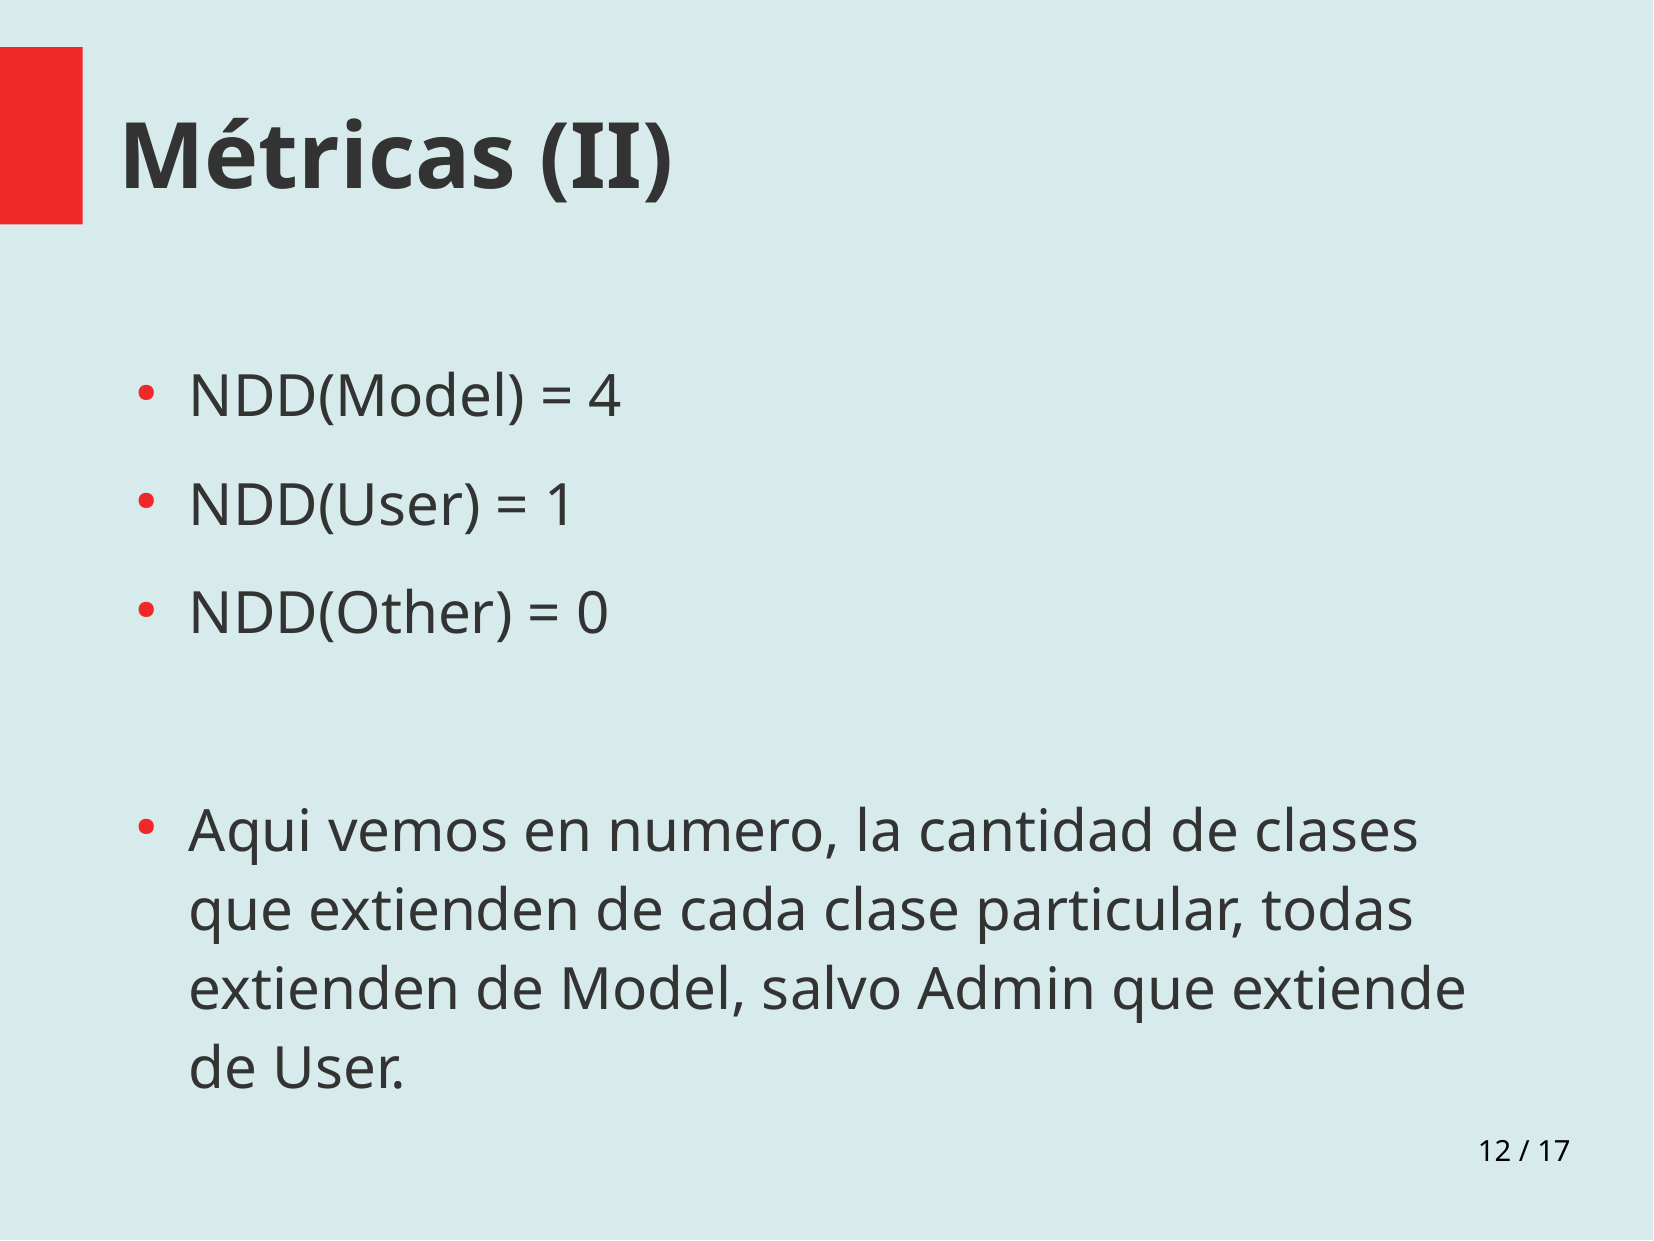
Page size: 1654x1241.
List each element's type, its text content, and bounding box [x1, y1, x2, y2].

list NDD(Model) = 4 NDD(User) = 1 NDD(Other) = 0 Aqui vemos en numero, la cantidad de clases que extienden de cada clase particular, todas extienden de Model, salvo Admin que extiende de User. [118, 354, 1536, 1074]
title Métricas (II) [118, 49, 1571, 257]
